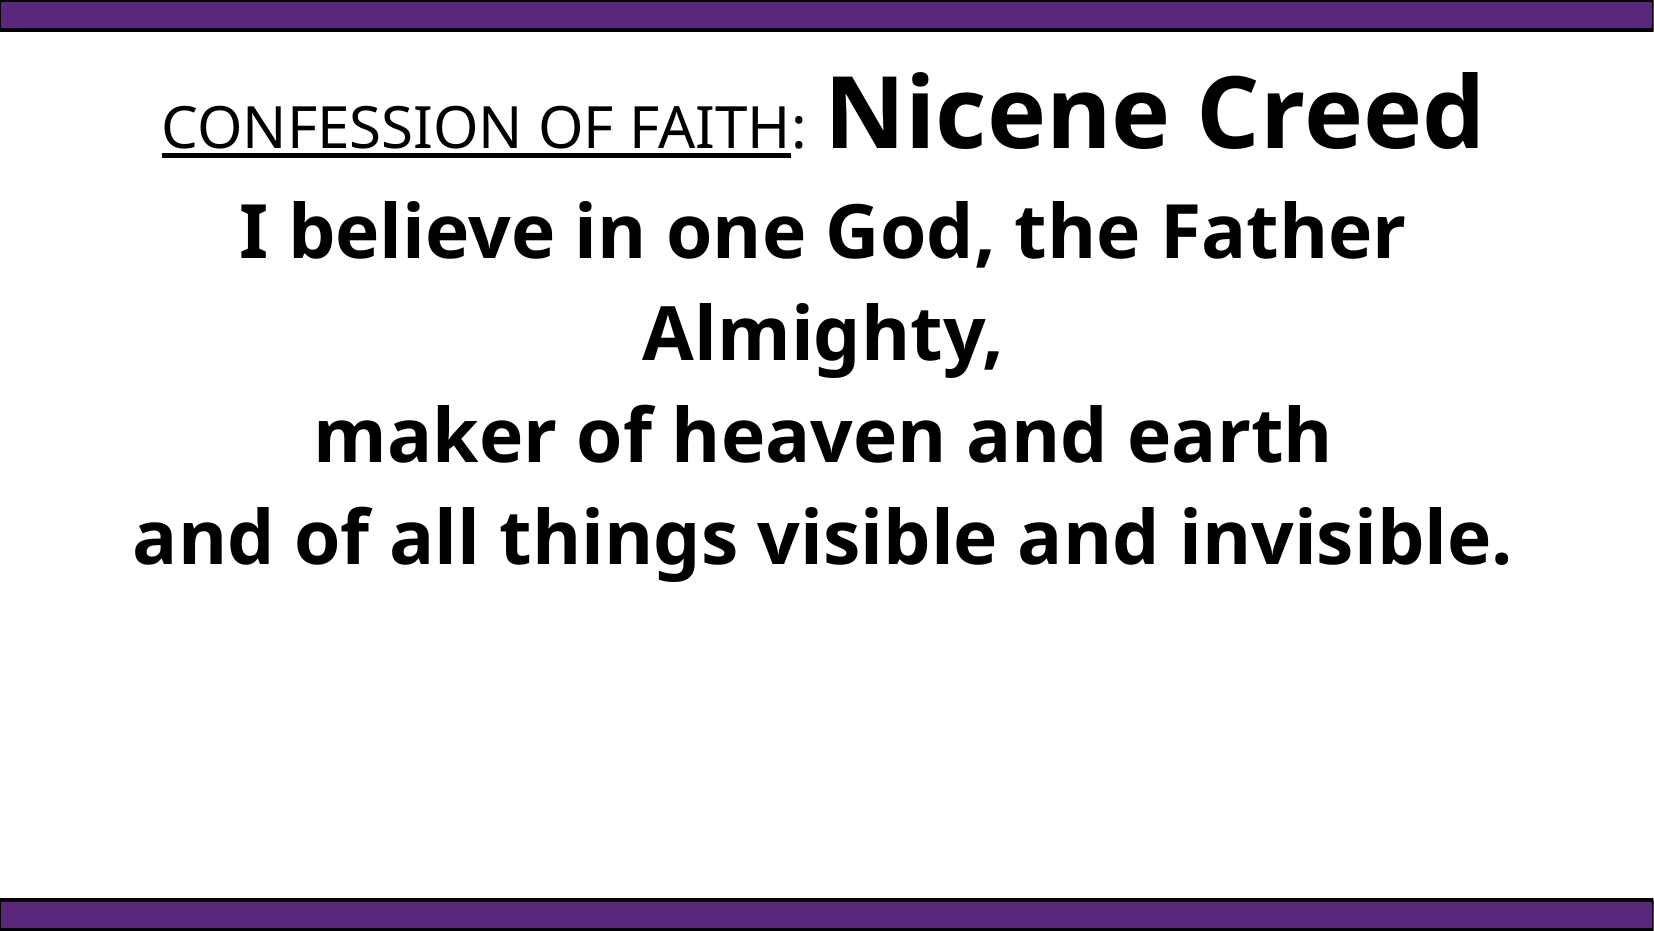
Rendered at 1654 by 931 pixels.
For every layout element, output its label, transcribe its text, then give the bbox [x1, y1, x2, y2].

picture [0, 31, 1654, 900]
text_box CONFESSION OF FAITH: Nicene Creed I believe in one God, the Father Almighty, maker of heaven and earth and of all things visible and invisible. [58, 34, 1589, 453]
text_box [0, 0, 1654, 31]
text_box [0, 900, 1654, 931]
